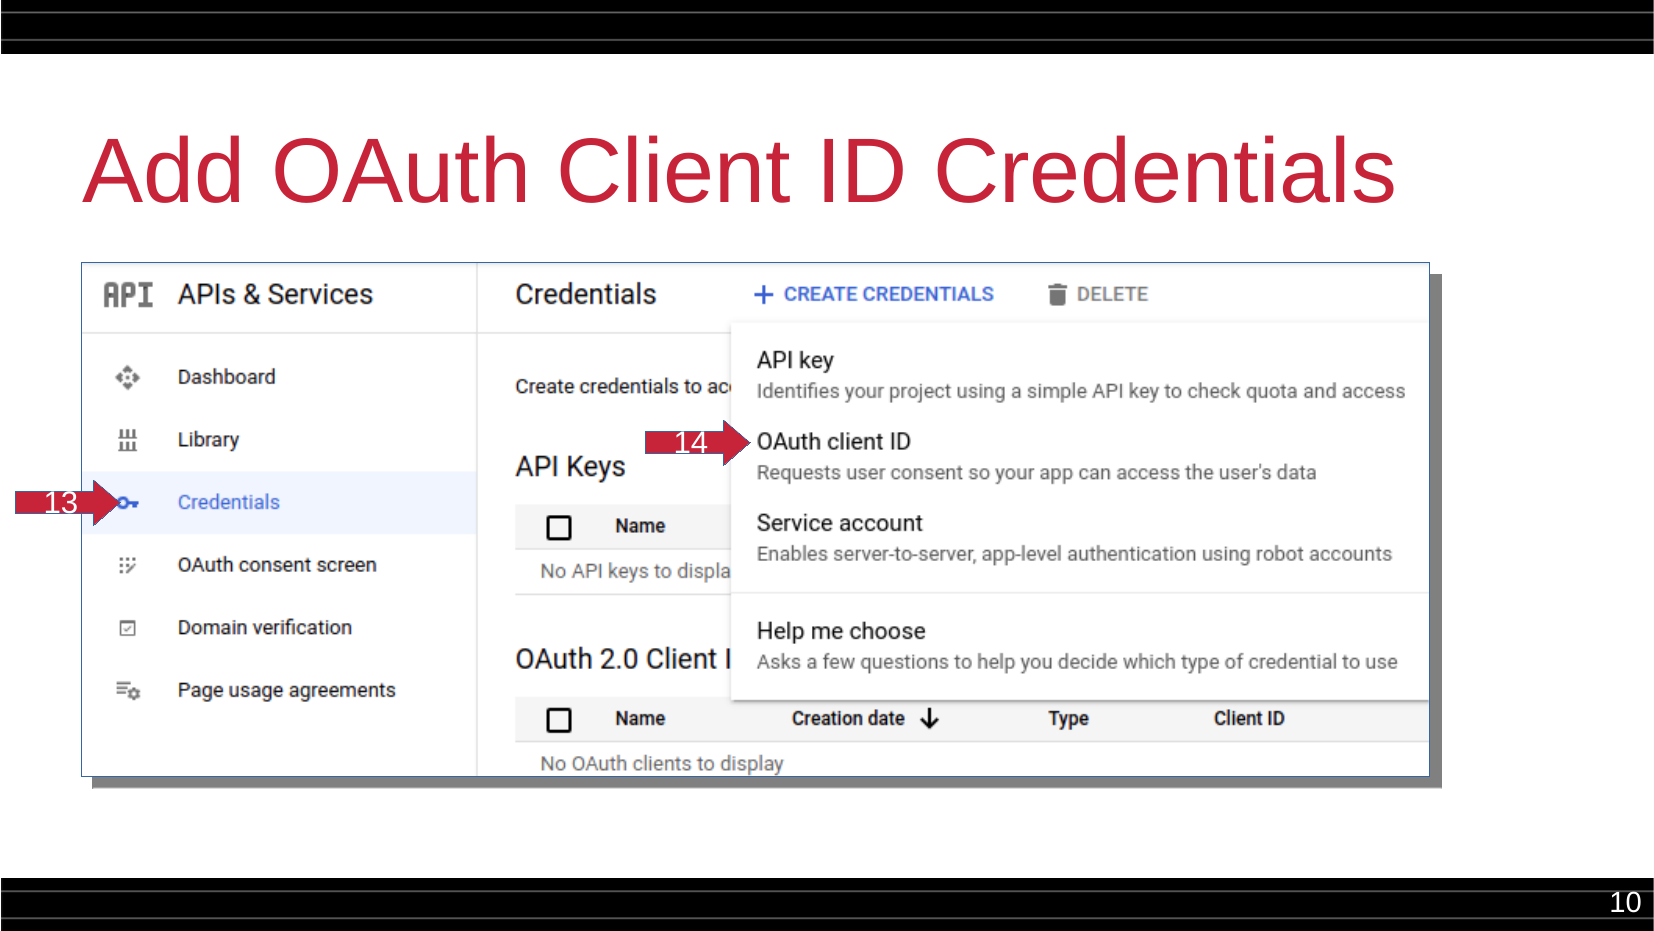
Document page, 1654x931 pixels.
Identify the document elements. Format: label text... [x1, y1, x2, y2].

picture [1, 878, 1654, 931]
text_box 14 [645, 420, 751, 466]
picture [1, 0, 1654, 54]
title Add OAuth Client ID Credentials [82, 92, 1571, 249]
text_box 14 [694, 435, 701, 446]
picture [81, 262, 1430, 777]
text_box 13 [15, 480, 121, 526]
